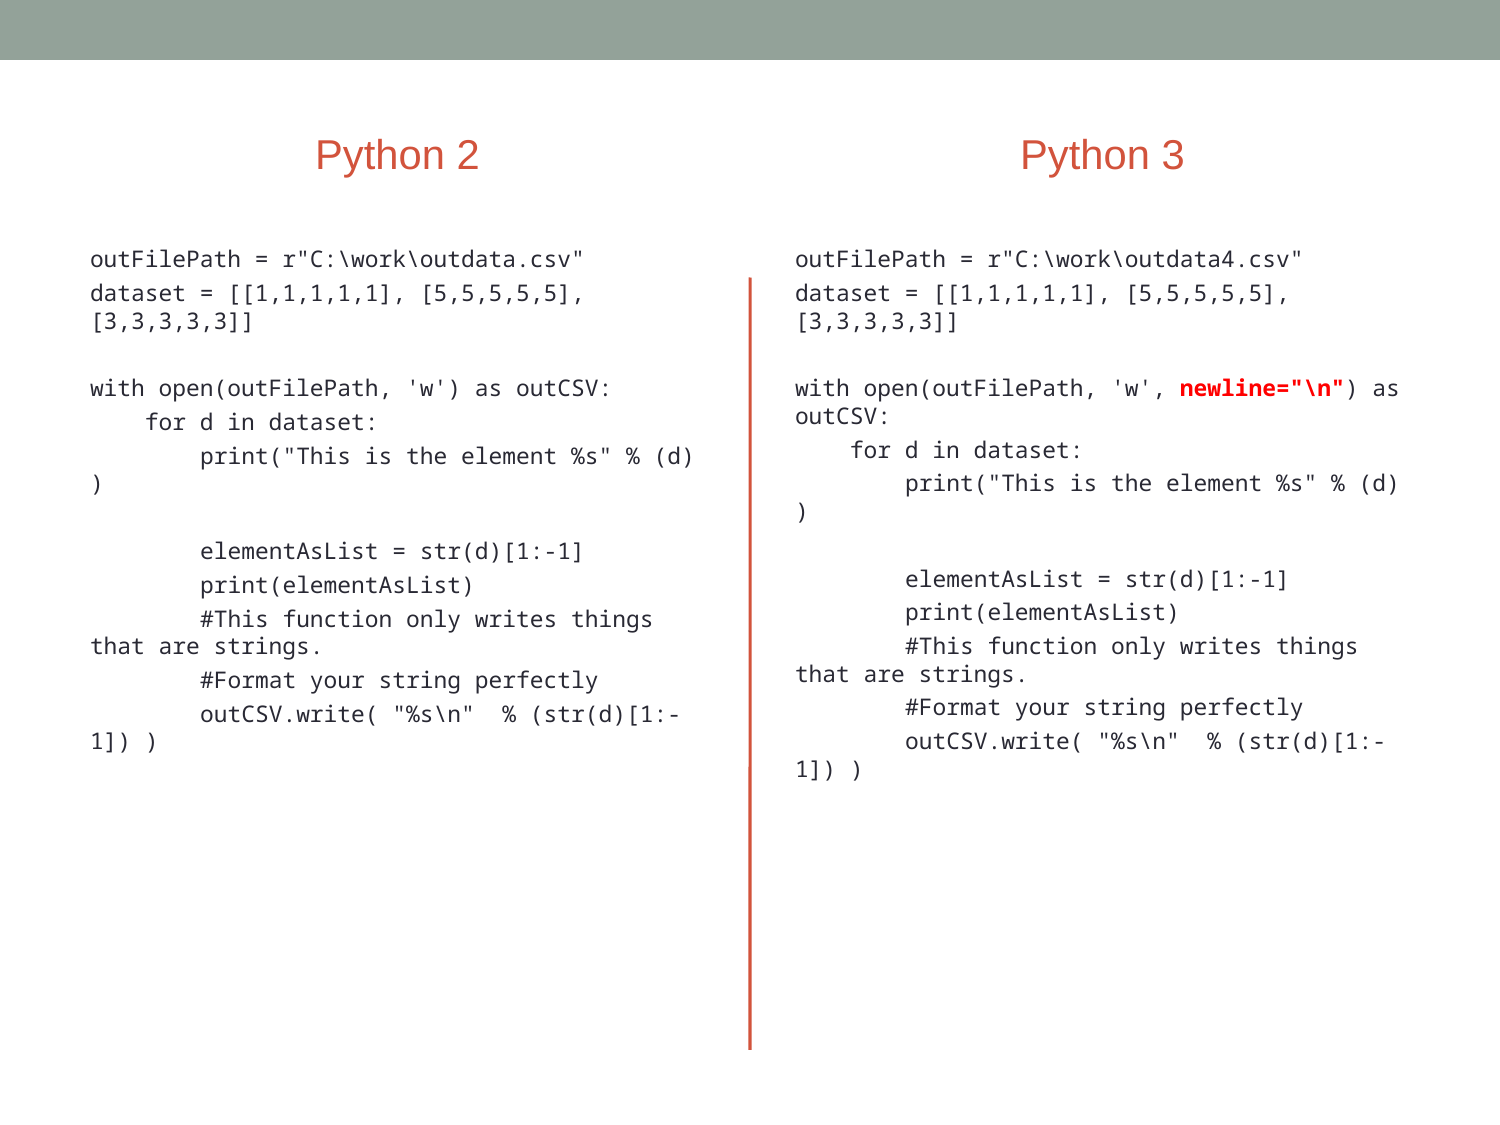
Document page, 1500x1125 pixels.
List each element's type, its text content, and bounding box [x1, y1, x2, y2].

list outFilePath = r"C:\work\outdata4.csv" dataset = [[1,1,1,1,1], [5,5,5,5,5], [3,3,3,3,3]] with open(outFilePath, 'w', newline="\n") as outCSV: for d in dataset: print("This is the element %s" % (d) ) elementAsList = str(d)[1:-1] print(elementAsList) #This function only writes things that are strings. #Format your string perfectly outCSV.write( "%s\n" % (str(d)[1:-1]) ) [780, 237, 1426, 1049]
list Python 3 [780, 99, 1426, 205]
list Python 2 [75, 99, 721, 205]
list outFilePath = r"C:\work\outdata.csv" dataset = [[1,1,1,1,1], [5,5,5,5,5], [3,3,3,3,3]] with open(outFilePath, 'w') as outCSV: for d in dataset: print("This is the element %s" % (d) ) elementAsList = str(d)[1:-1] print(elementAsList) #This function only writes things that are strings. #Format your string perfectly outCSV.write( "%s\n" % (str(d)[1:-1]) ) [75, 237, 721, 1049]
